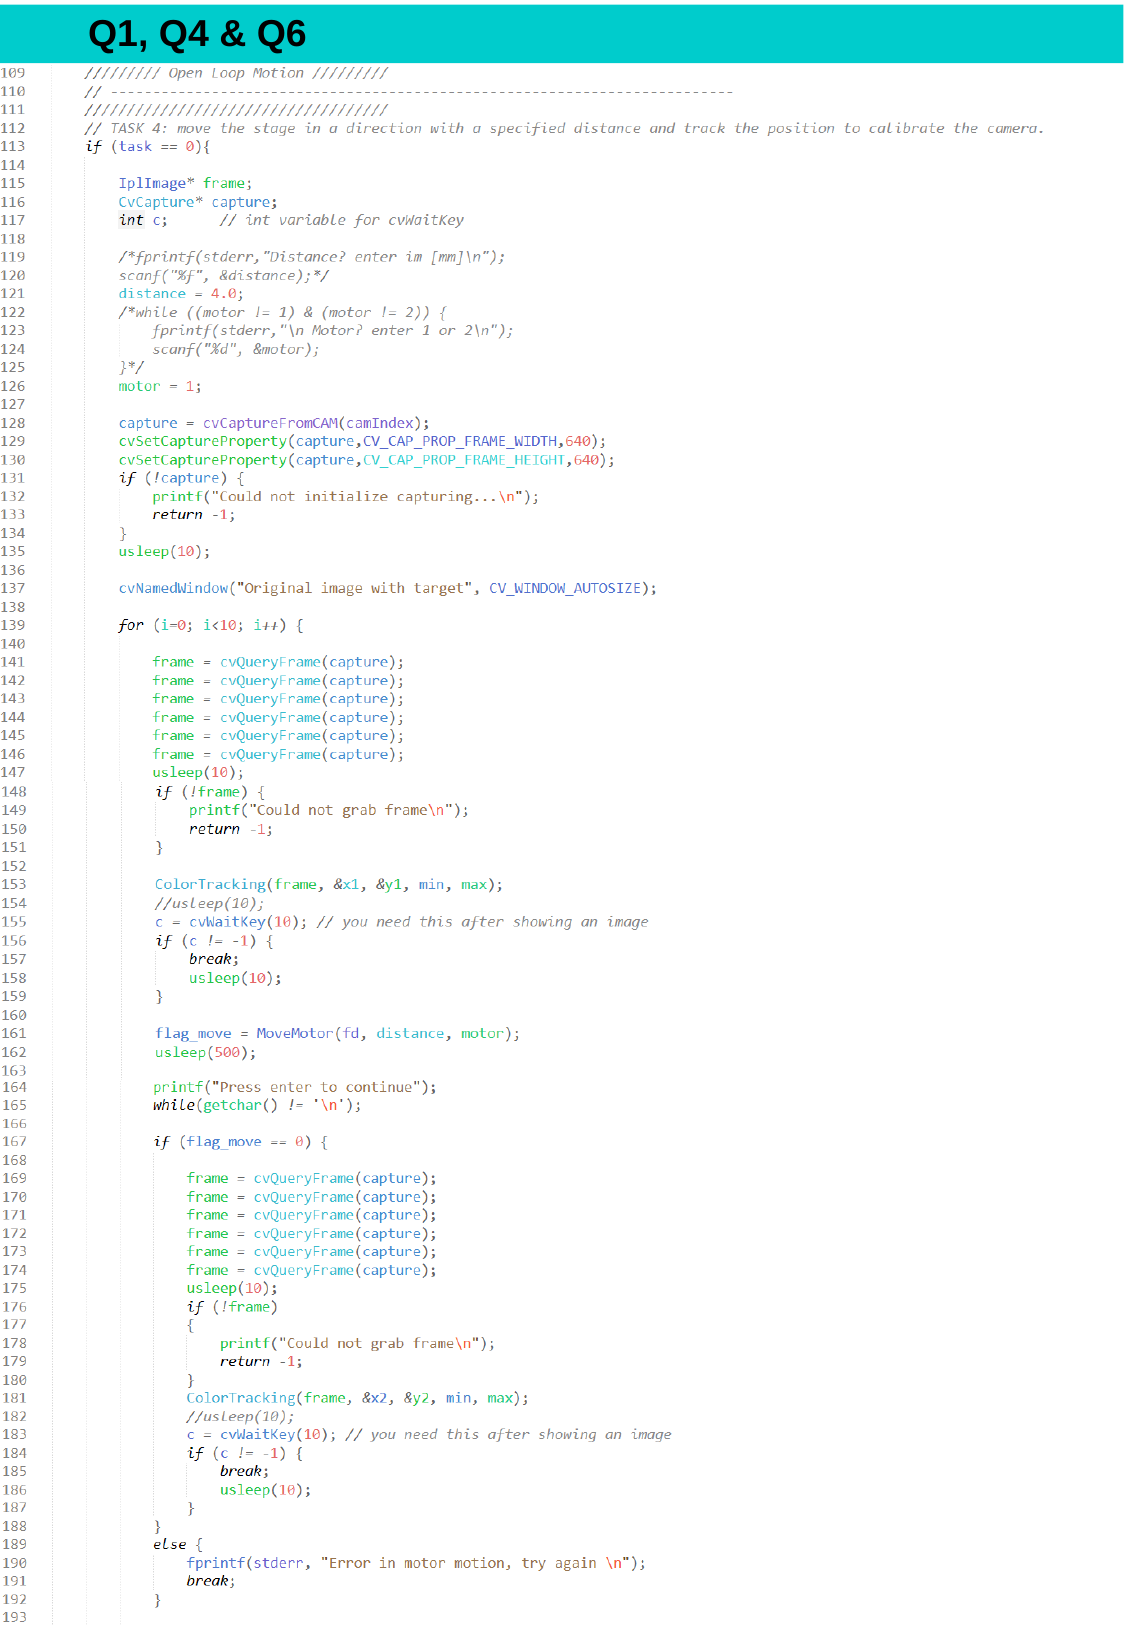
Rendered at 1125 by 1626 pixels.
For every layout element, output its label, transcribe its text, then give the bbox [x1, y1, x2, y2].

picture [0, 64, 1125, 1625]
text_box Q1, Q4 & Q6 [0, 4, 1124, 64]
